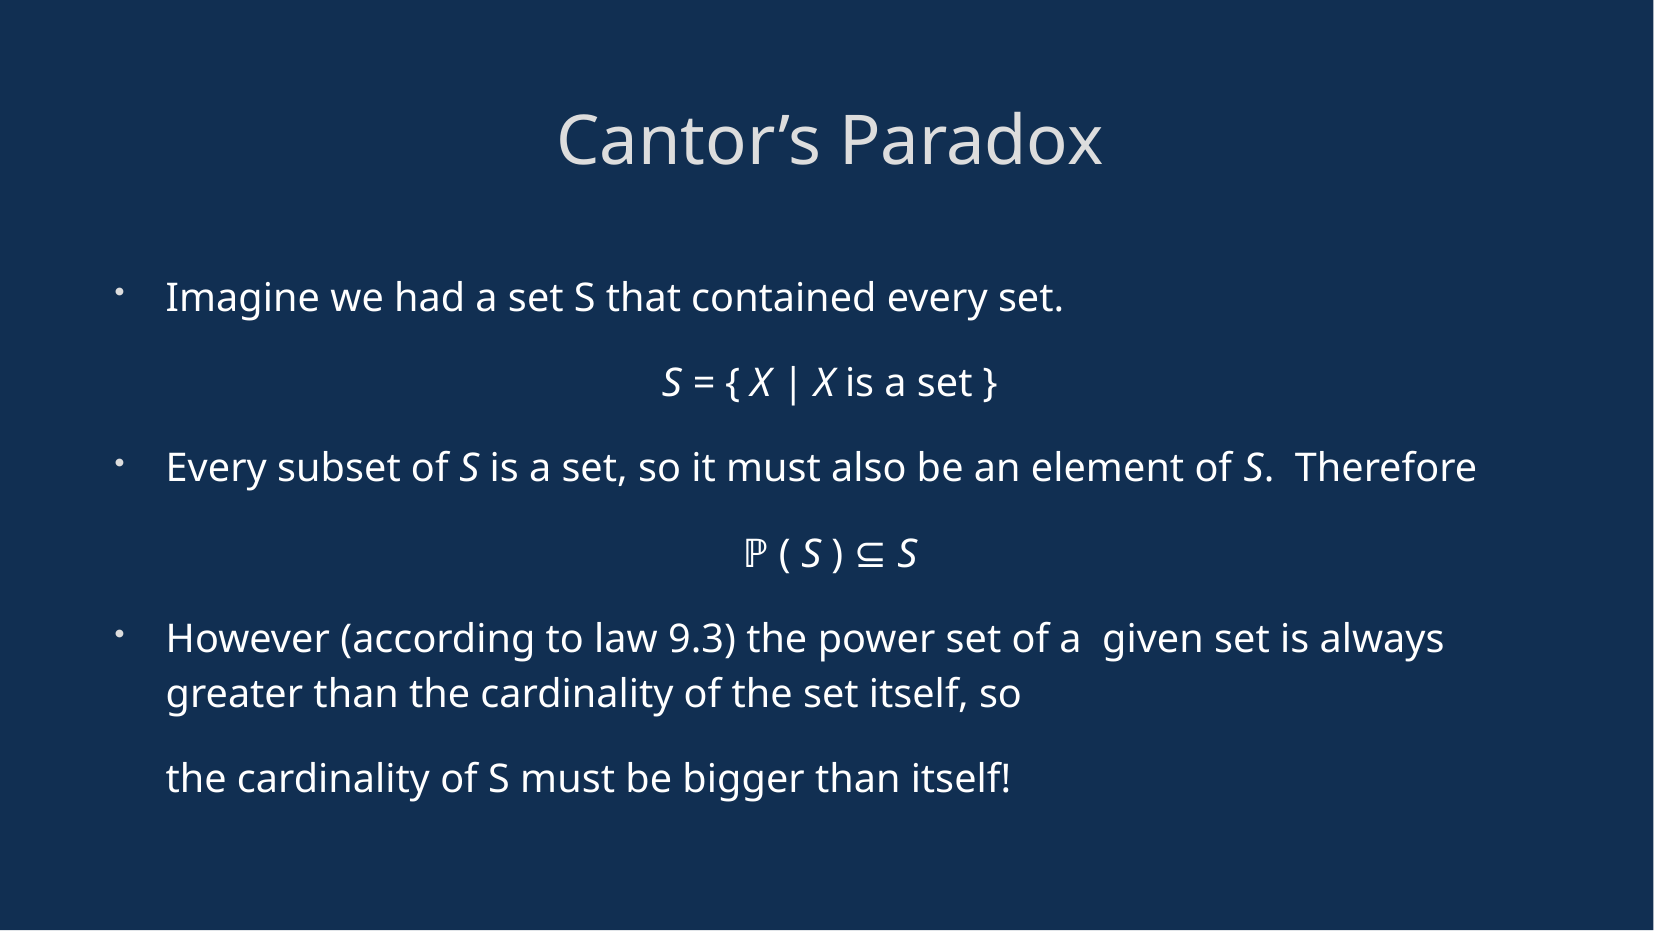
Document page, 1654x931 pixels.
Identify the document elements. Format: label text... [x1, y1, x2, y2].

title Cantor’s Paradox [97, 56, 1563, 220]
list Imagine we had a set S that contained every set. S = { X | X is a set } Every subset of S is a set, so it must also be an element of S. Therefore ℙ ( S ) ⊆ S However (according to law 9.3) the power set of a given set is always greater than the cardinality of the set itself, so the cardinality of S must be bigger than itself! [97, 268, 1563, 806]
